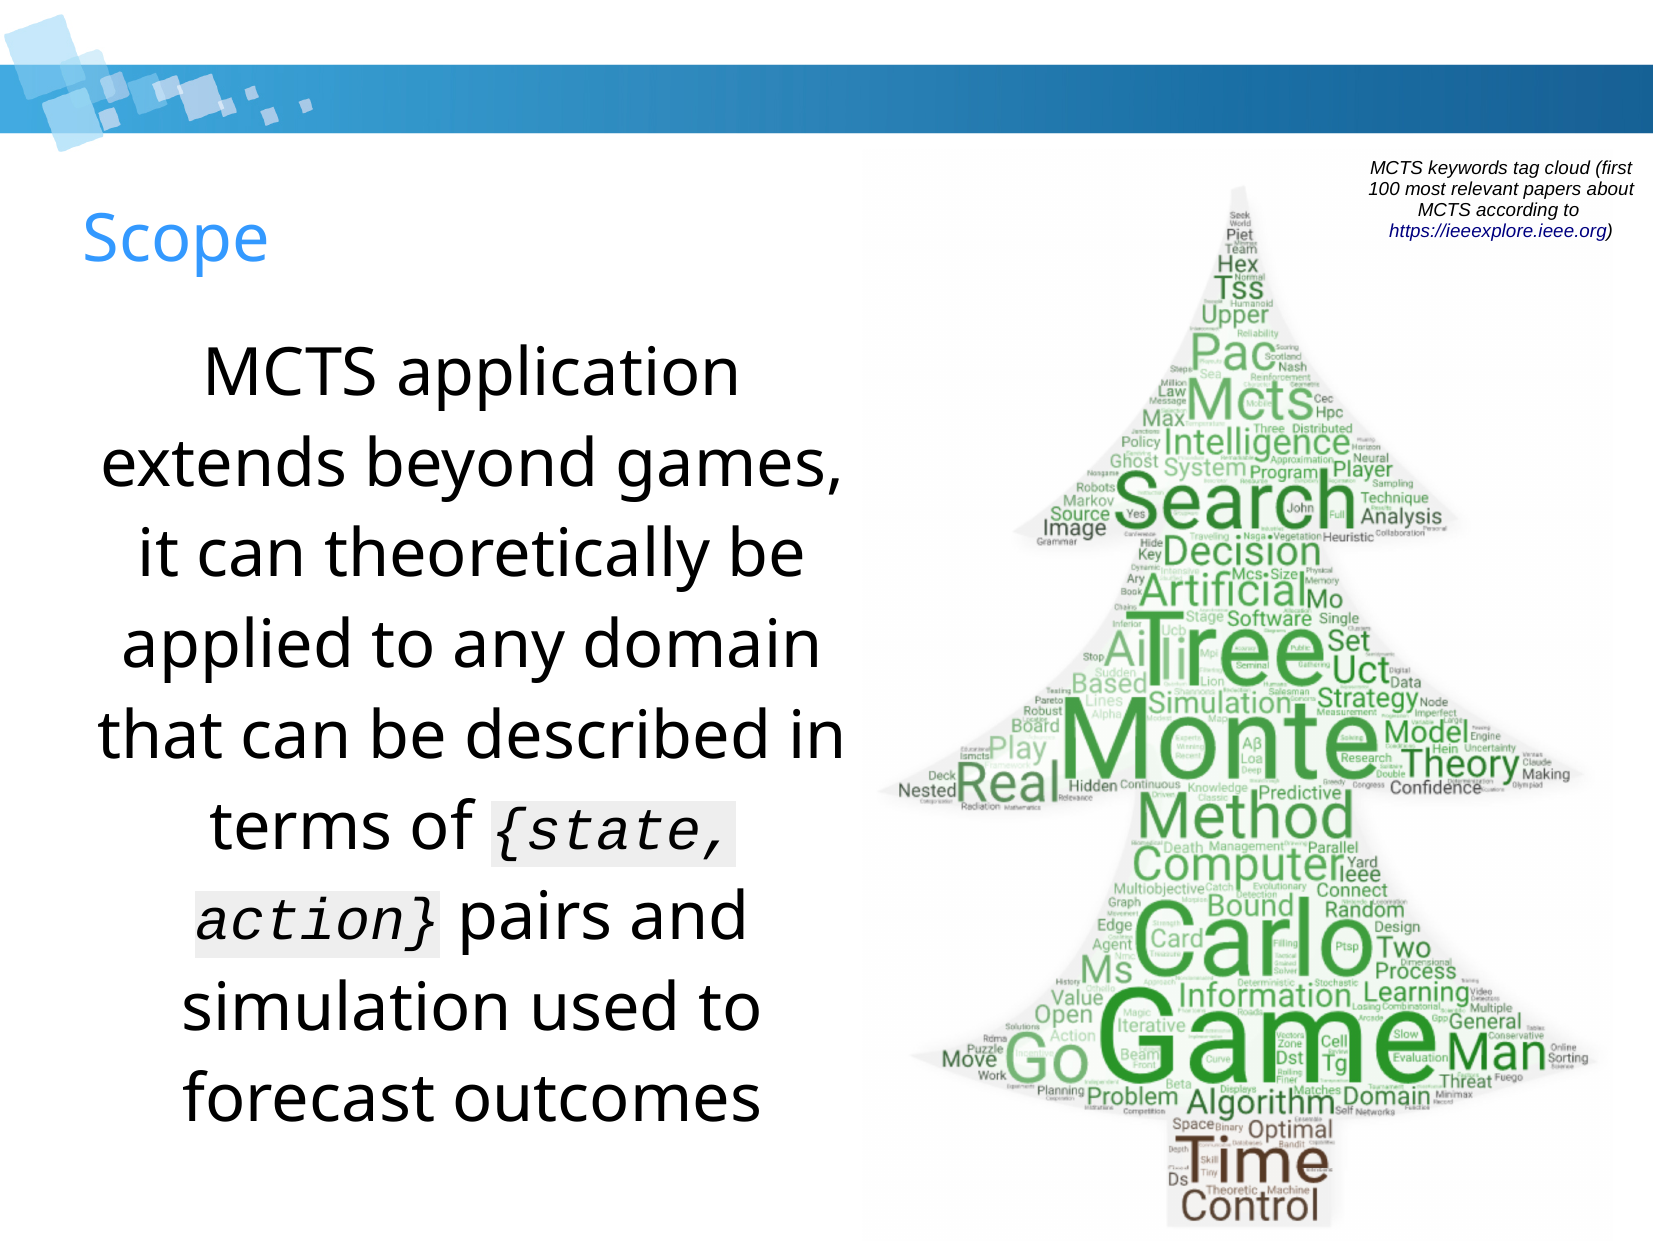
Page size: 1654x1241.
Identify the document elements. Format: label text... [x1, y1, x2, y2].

subtitle MCTS application extends beyond games, it can theoretically be applied to any domain that can be described in terms of {state, action} pairs and simulation used to forecast outcomes [82, 312, 862, 1153]
title Scope [82, 132, 1571, 312]
text_box MCTS keywords tag cloud (first 100 most relevant papers about MCTS according to https://ieeexplore.ieee.org) [1353, 150, 1654, 249]
picture [0, 0, 1653, 1241]
